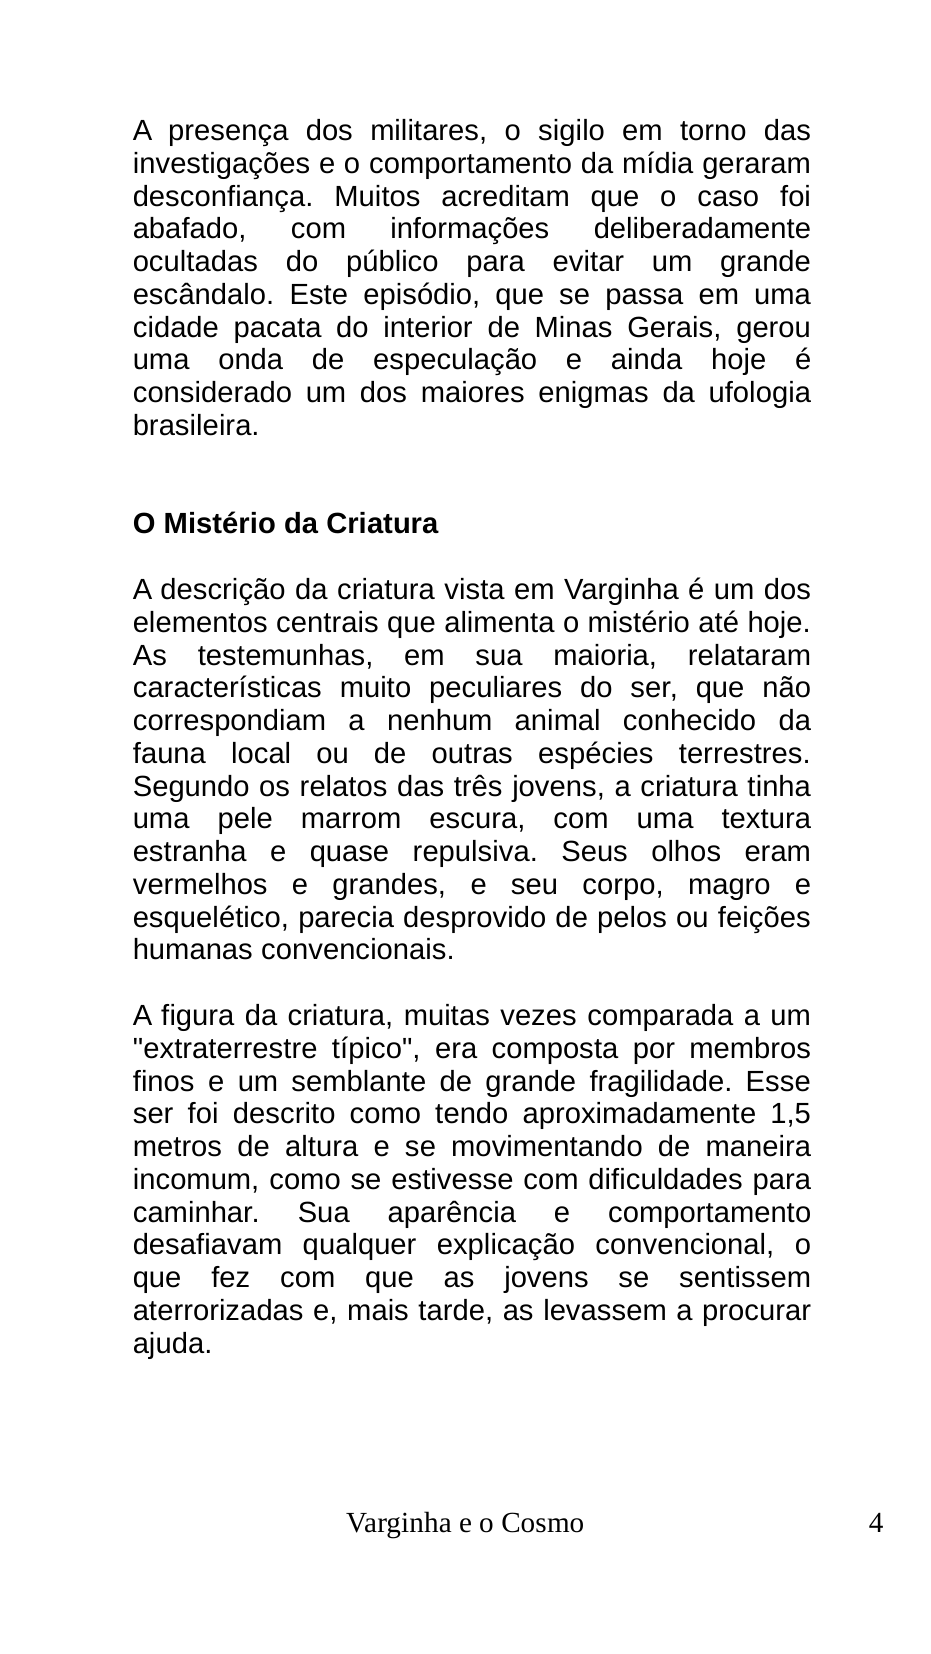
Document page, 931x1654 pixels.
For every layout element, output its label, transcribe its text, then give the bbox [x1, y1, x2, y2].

text_box A presença dos militares, o sigilo em torno das investigações e o comportamento da mídia geraram desconfiança. Muitos acreditam que o caso foi abafado, com informações deliberadamente ocultadas do público para evitar um grande escândalo. Este episódio, que se passa em uma cidade pacata do interior de Minas Gerais, gerou uma onda de especulação e ainda hoje é considerado um dos maiores enigmas da ufologia brasileira. O Mistério da Criatura A descrição da criatura vista em Varginha é um dos elementos centrais que alimenta o mistério até hoje. As testemunhas, em sua maioria, relataram características muito peculiares do ser, que não correspondiam a nenhum animal conhecido da fauna local ou de outras espécies terrestres. Segundo os relatos das três jovens, a criatura tinha uma pele marrom escura, com uma textura estranha e quase repulsiva. Seus olhos eram vermelhos e grandes, e seu corpo, magro e esquelético, parecia desprovido de pelos ou feições humanas convencionais. A figura da criatura, muitas vezes comparada a um "extraterrestre típico", era composta por membros finos e um semblante de grande fragilidade. Esse ser foi descrito como tendo aproximadamente 1,5 metros de altura e se movimentando de maneira incomum, como se estivesse com dificuldades para caminhar. Sua aparência e comportamento desafiavam qualquer explicação convencional, o que fez com que as jovens se sentissem aterrorizadas e, mais tarde, as levassem a procurar ajuda. [118, 73, 827, 1654]
